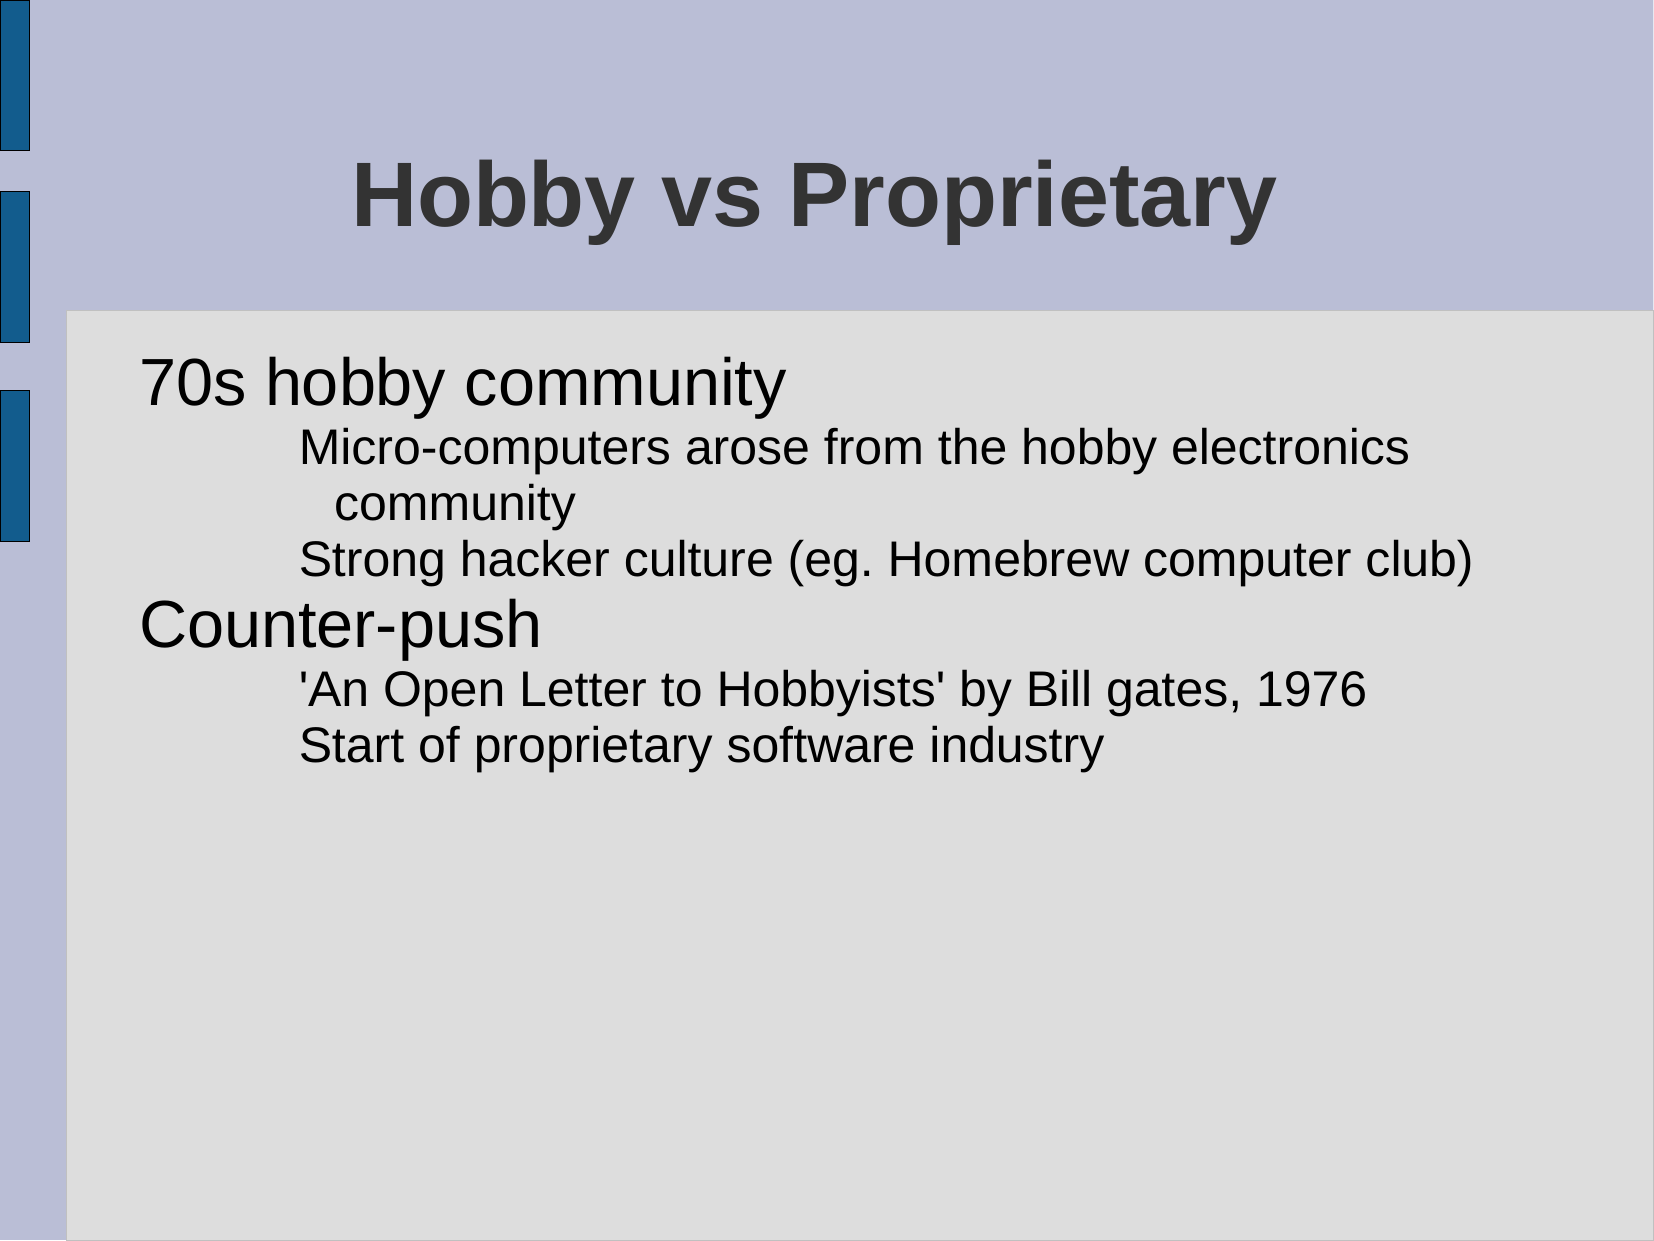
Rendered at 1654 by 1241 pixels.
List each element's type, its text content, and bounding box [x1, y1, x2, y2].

title Hobby vs Proprietary [121, 98, 1534, 291]
list 70s hobby community Micro-computers arose from the hobby electronics community Strong hacker culture (eg. Homebrew computer club) Counter-push 'An Open Letter to Hobbyists' by Bill gates, 1976 Start of proprietary software industry [121, 344, 1534, 1112]
